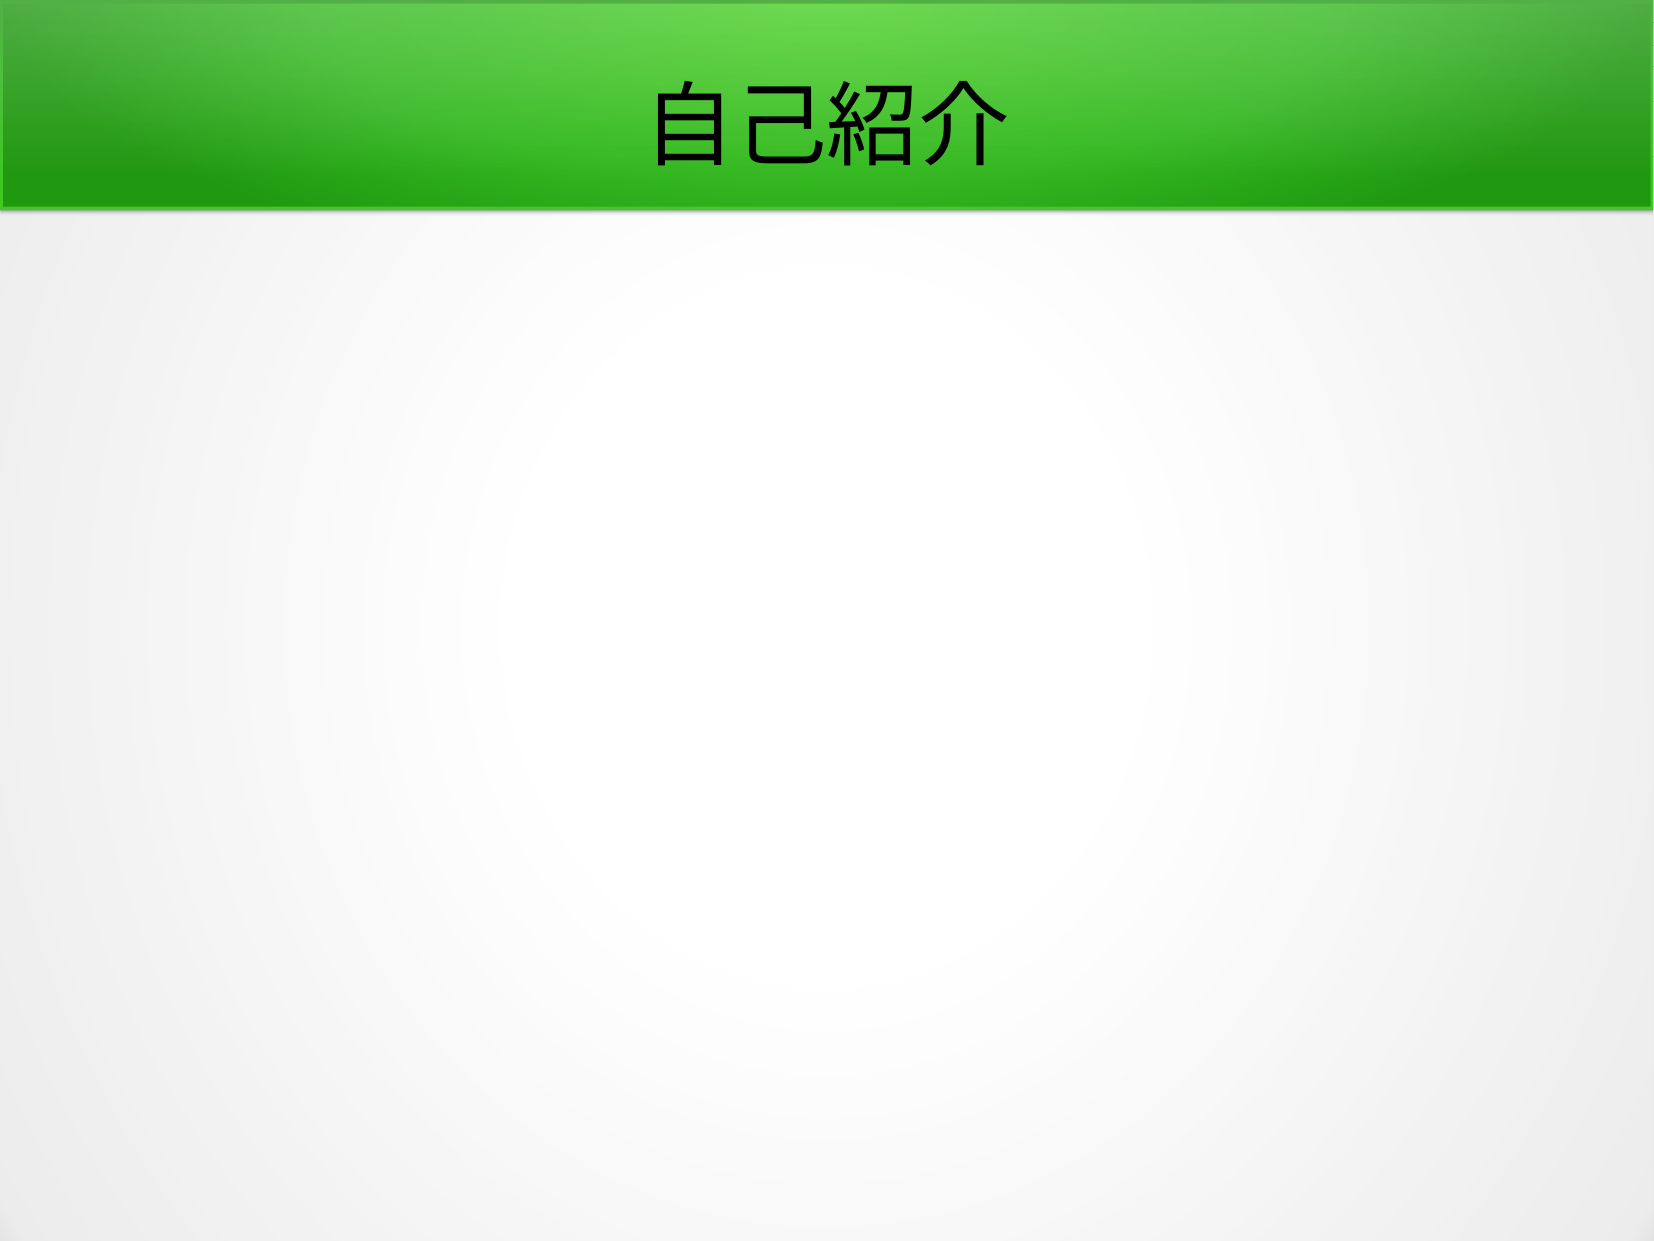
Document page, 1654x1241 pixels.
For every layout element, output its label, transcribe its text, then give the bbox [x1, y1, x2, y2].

title 自己紹介 [82, 47, 1571, 189]
